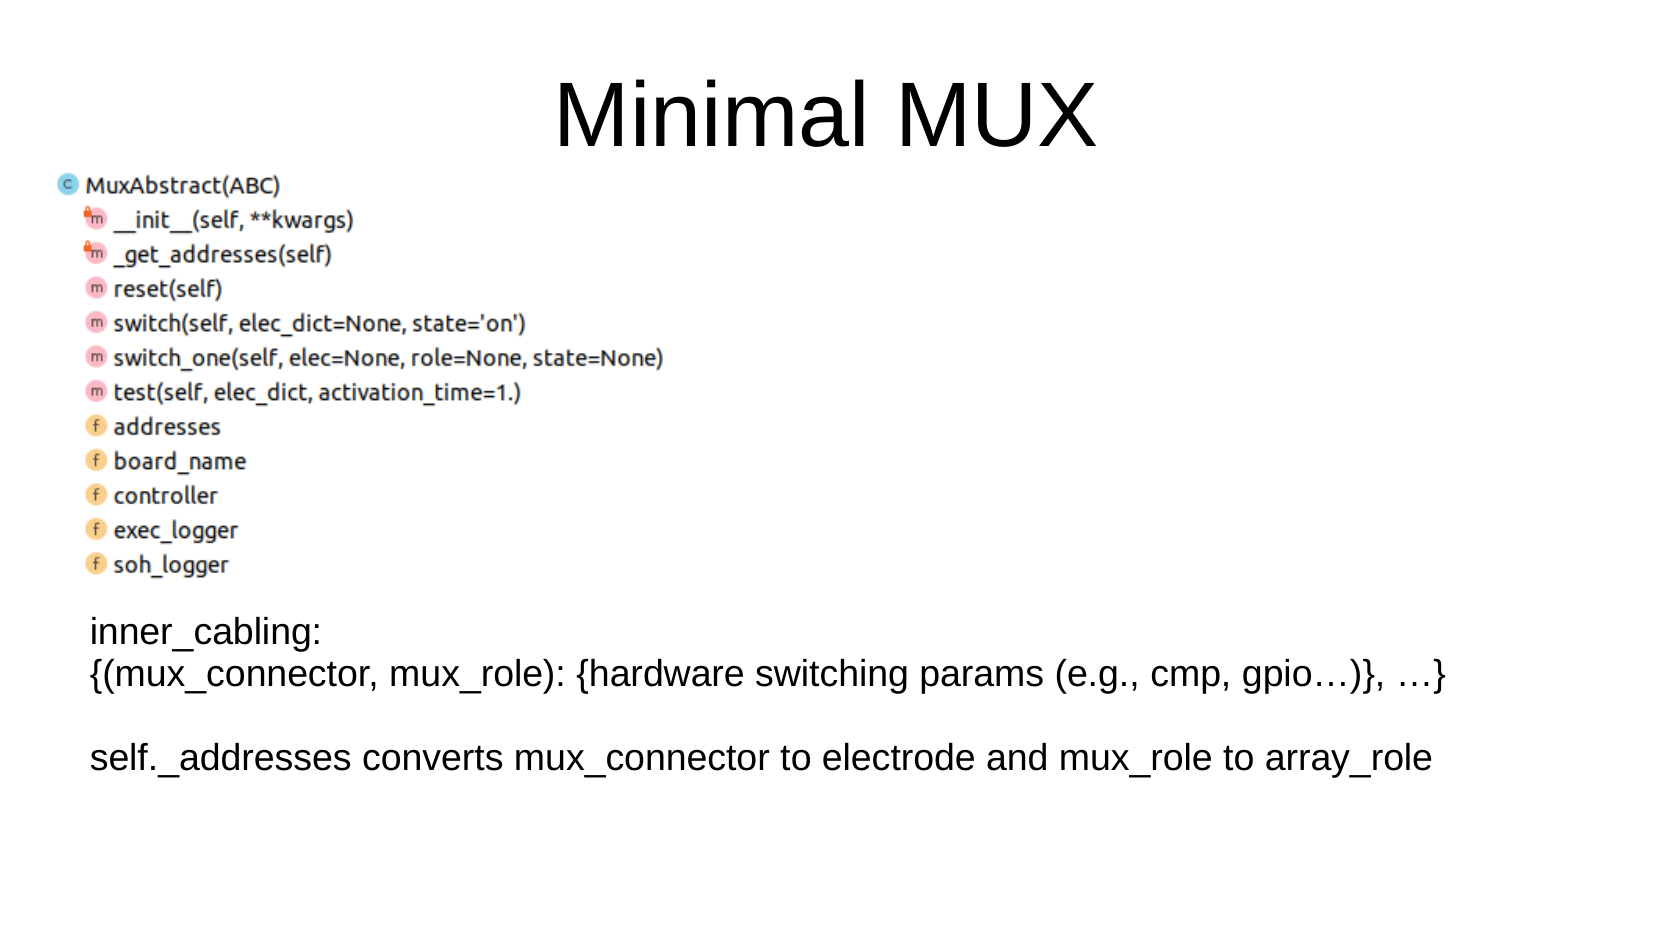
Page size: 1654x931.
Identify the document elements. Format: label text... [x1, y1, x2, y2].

text_box inner_cabling: {(mux_connector, mux_role): {hardware switching params (e.g., cmp, gpio…)}, …} self._addresses converts mux_connector to electrode and mux_role to array_role [75, 603, 1449, 828]
title Minimal MUX [82, 37, 1571, 193]
picture [45, 164, 802, 584]
